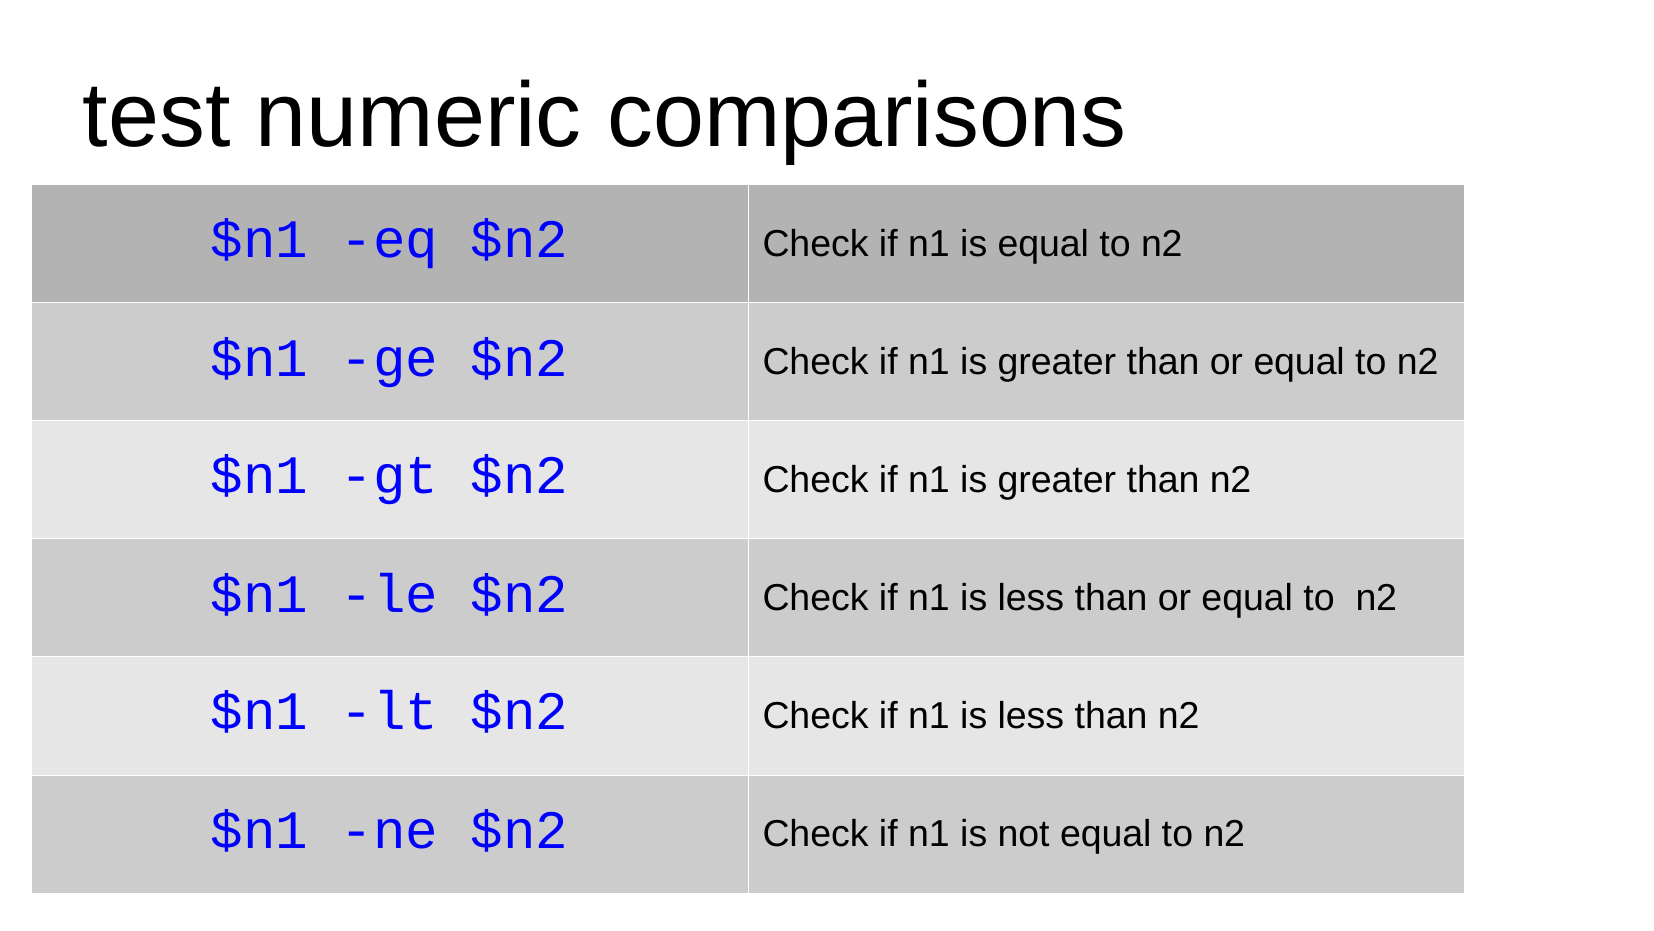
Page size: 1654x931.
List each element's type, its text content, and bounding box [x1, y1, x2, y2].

table_cell $n1 -gt $n2 [32, 421, 748, 538]
table_header $n1 -eq $n2 [32, 185, 748, 302]
table_cell Check if n1 is less than or equal to n2 [749, 539, 1464, 656]
table_cell $n1 -lt $n2 [32, 657, 748, 775]
title test numeric comparisons [82, 37, 1571, 193]
table_cell $n1 -ne $n2 [32, 776, 748, 893]
table_cell $n1 -le $n2 [32, 539, 748, 656]
table_cell $n1 -ge $n2 [32, 303, 748, 420]
table_cell Check if n1 is greater than or equal to n2 [749, 303, 1464, 420]
table_cell Check if n1 is greater than n2 [749, 421, 1464, 538]
table_cell Check if n1 is not equal to n2 [749, 776, 1464, 893]
table_header Check if n1 is equal to n2 [749, 185, 1464, 302]
table_cell Check if n1 is less than n2 [749, 657, 1464, 775]
